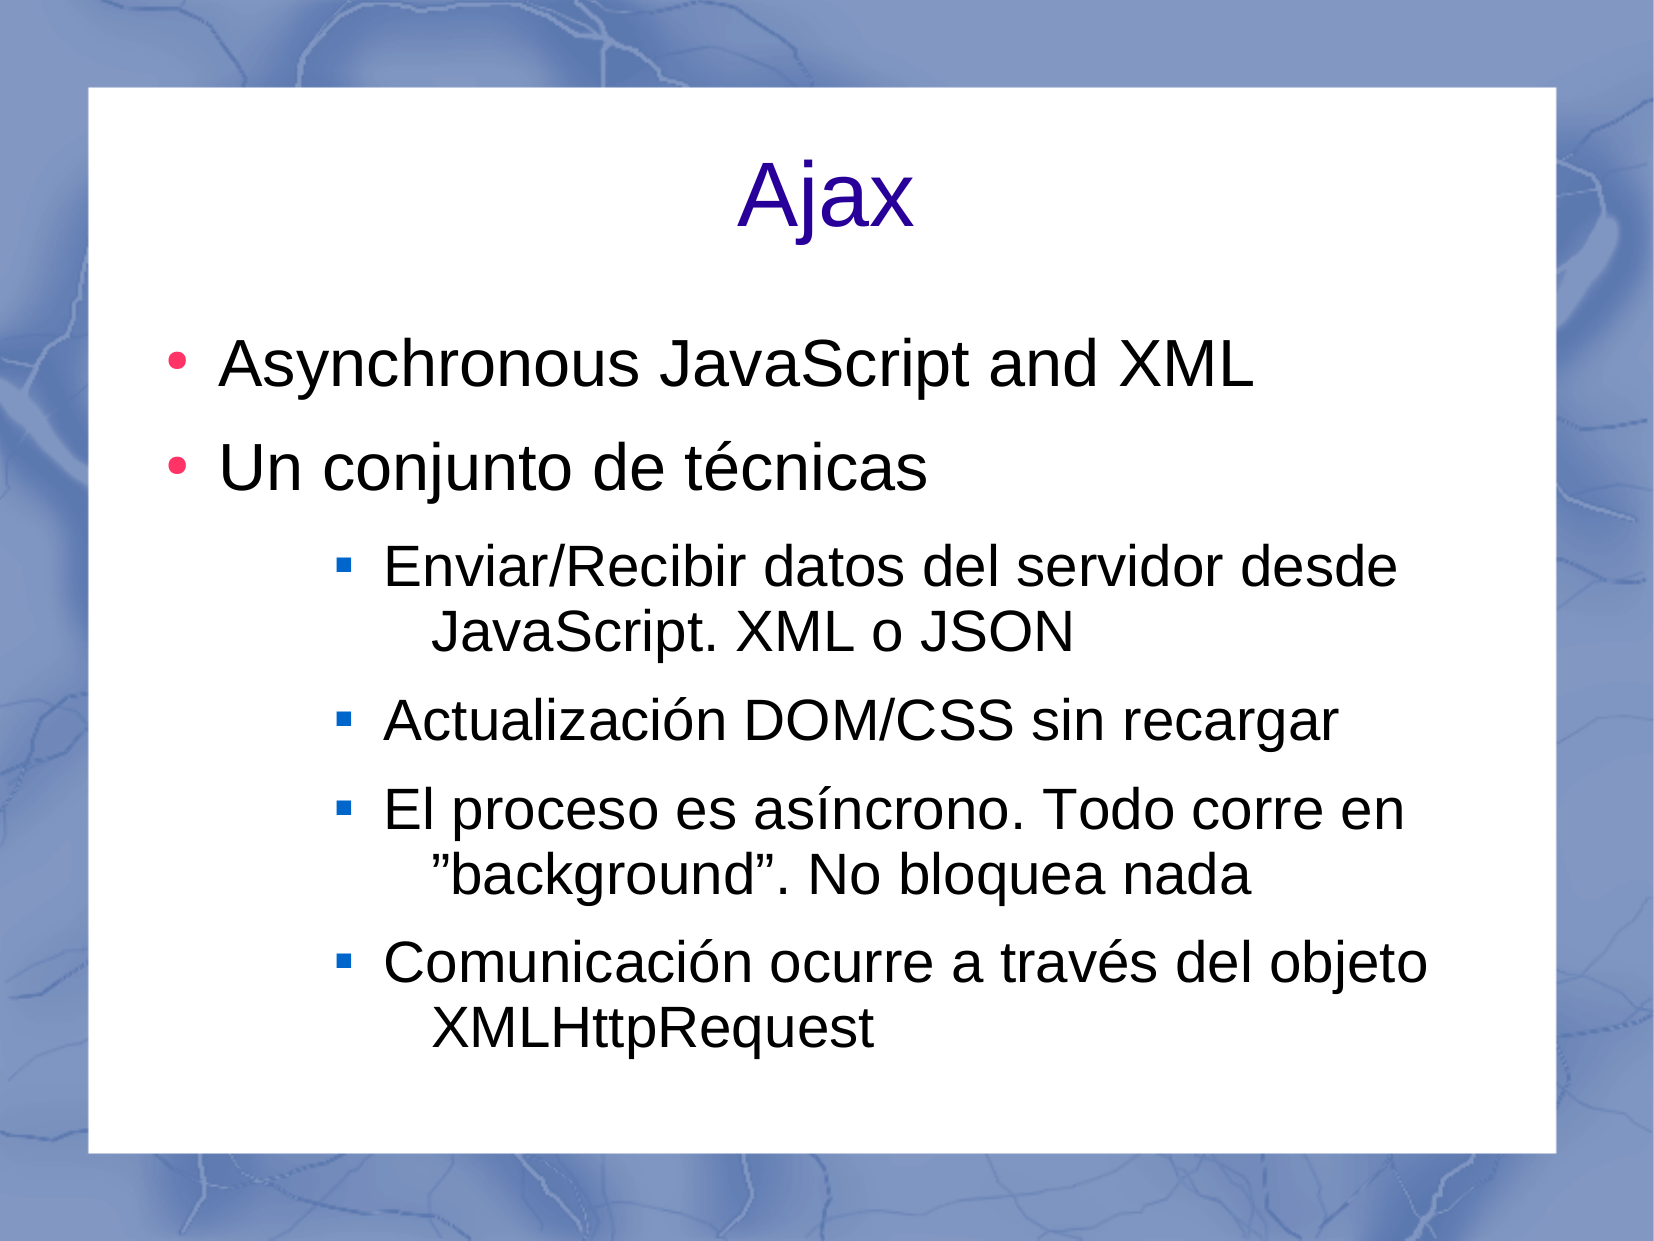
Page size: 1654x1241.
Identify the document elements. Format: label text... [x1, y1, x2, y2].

list Asynchronous JavaScript and XML Un conjunto de técnicas Enviar/Recibir datos del servidor desde JavaScript. XML o JSON Actualización DOM/CSS sin recargar El proceso es asíncrono. Todo corre en ”background”. No bloquea nada Comunicación ocurre a través del objeto XMLHttpRequest [147, 325, 1506, 1232]
picture [0, 0, 1654, 1241]
title Ajax [118, 90, 1536, 298]
